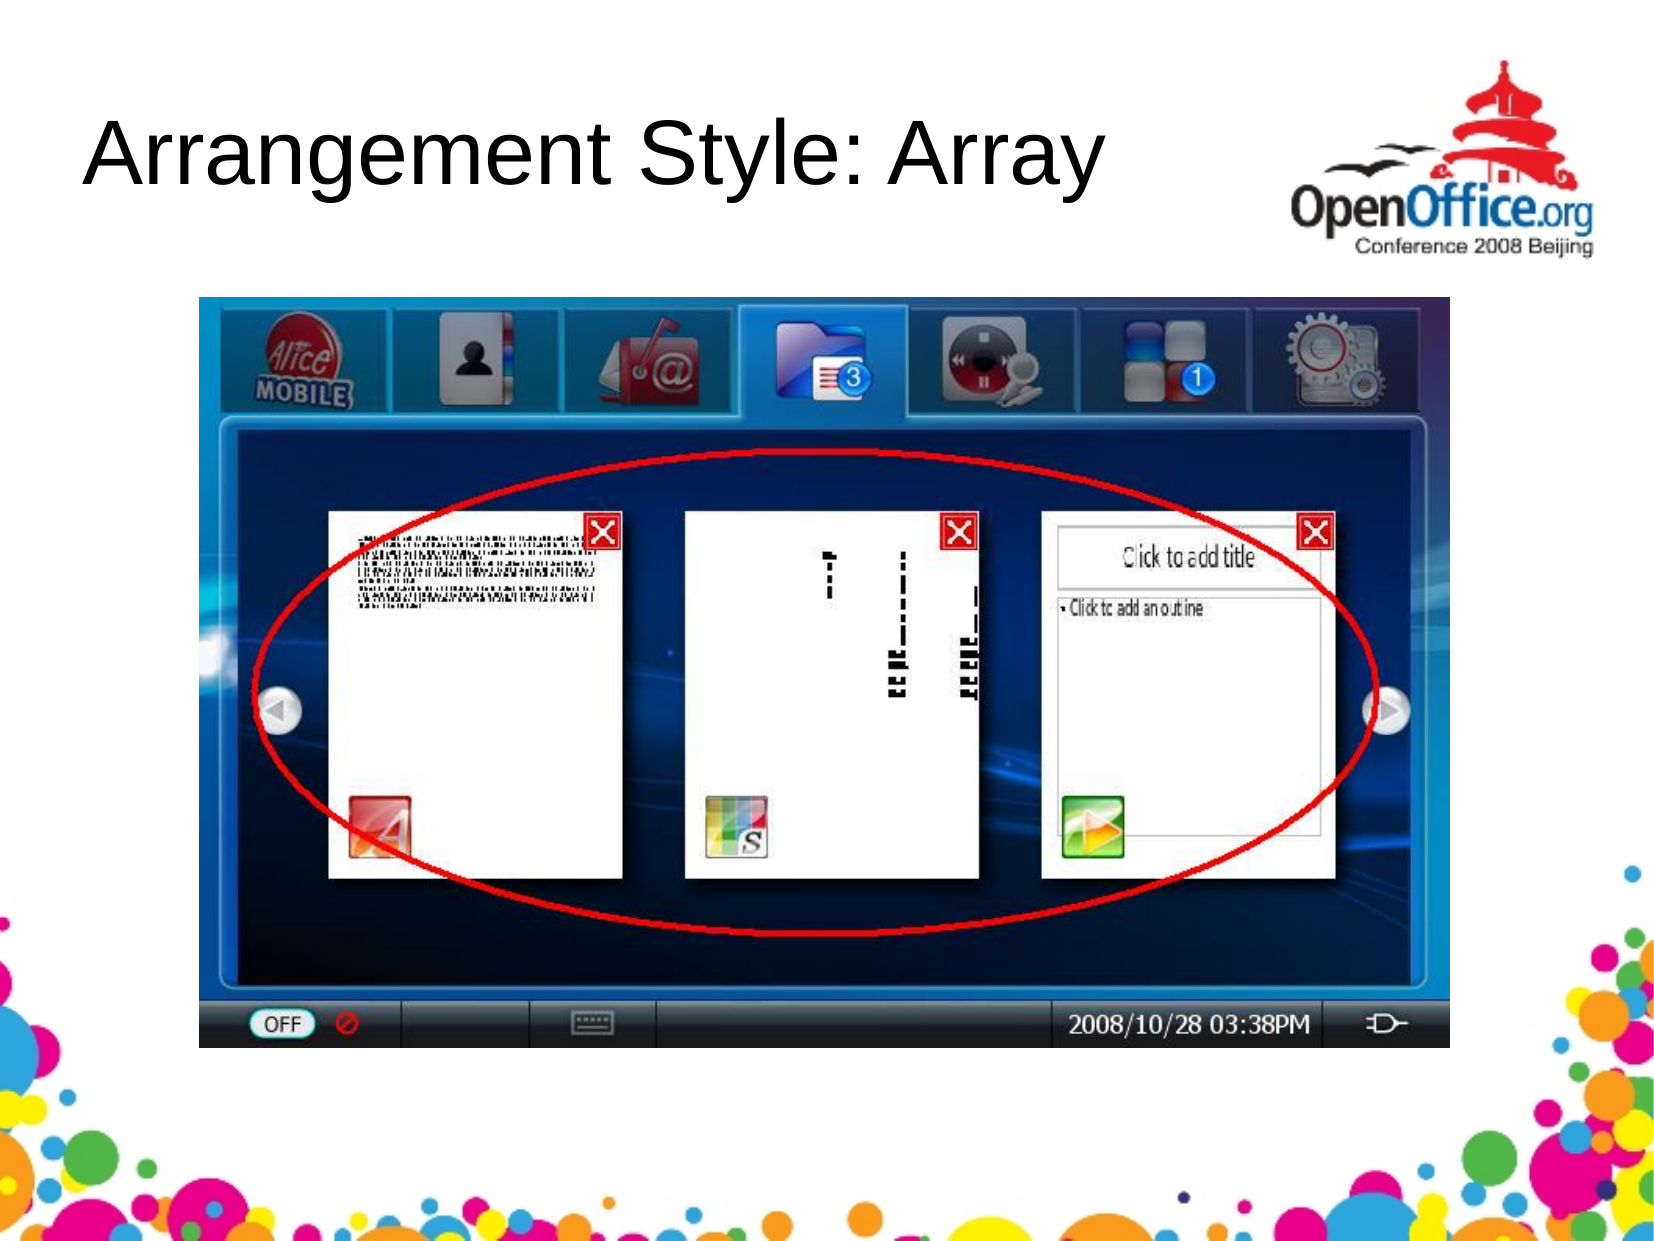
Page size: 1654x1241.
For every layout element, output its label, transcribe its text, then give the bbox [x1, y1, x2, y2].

list [82, 290, 1571, 1109]
picture [0, 0, 1654, 1241]
title Arrangement Style: Array [82, 49, 1571, 257]
